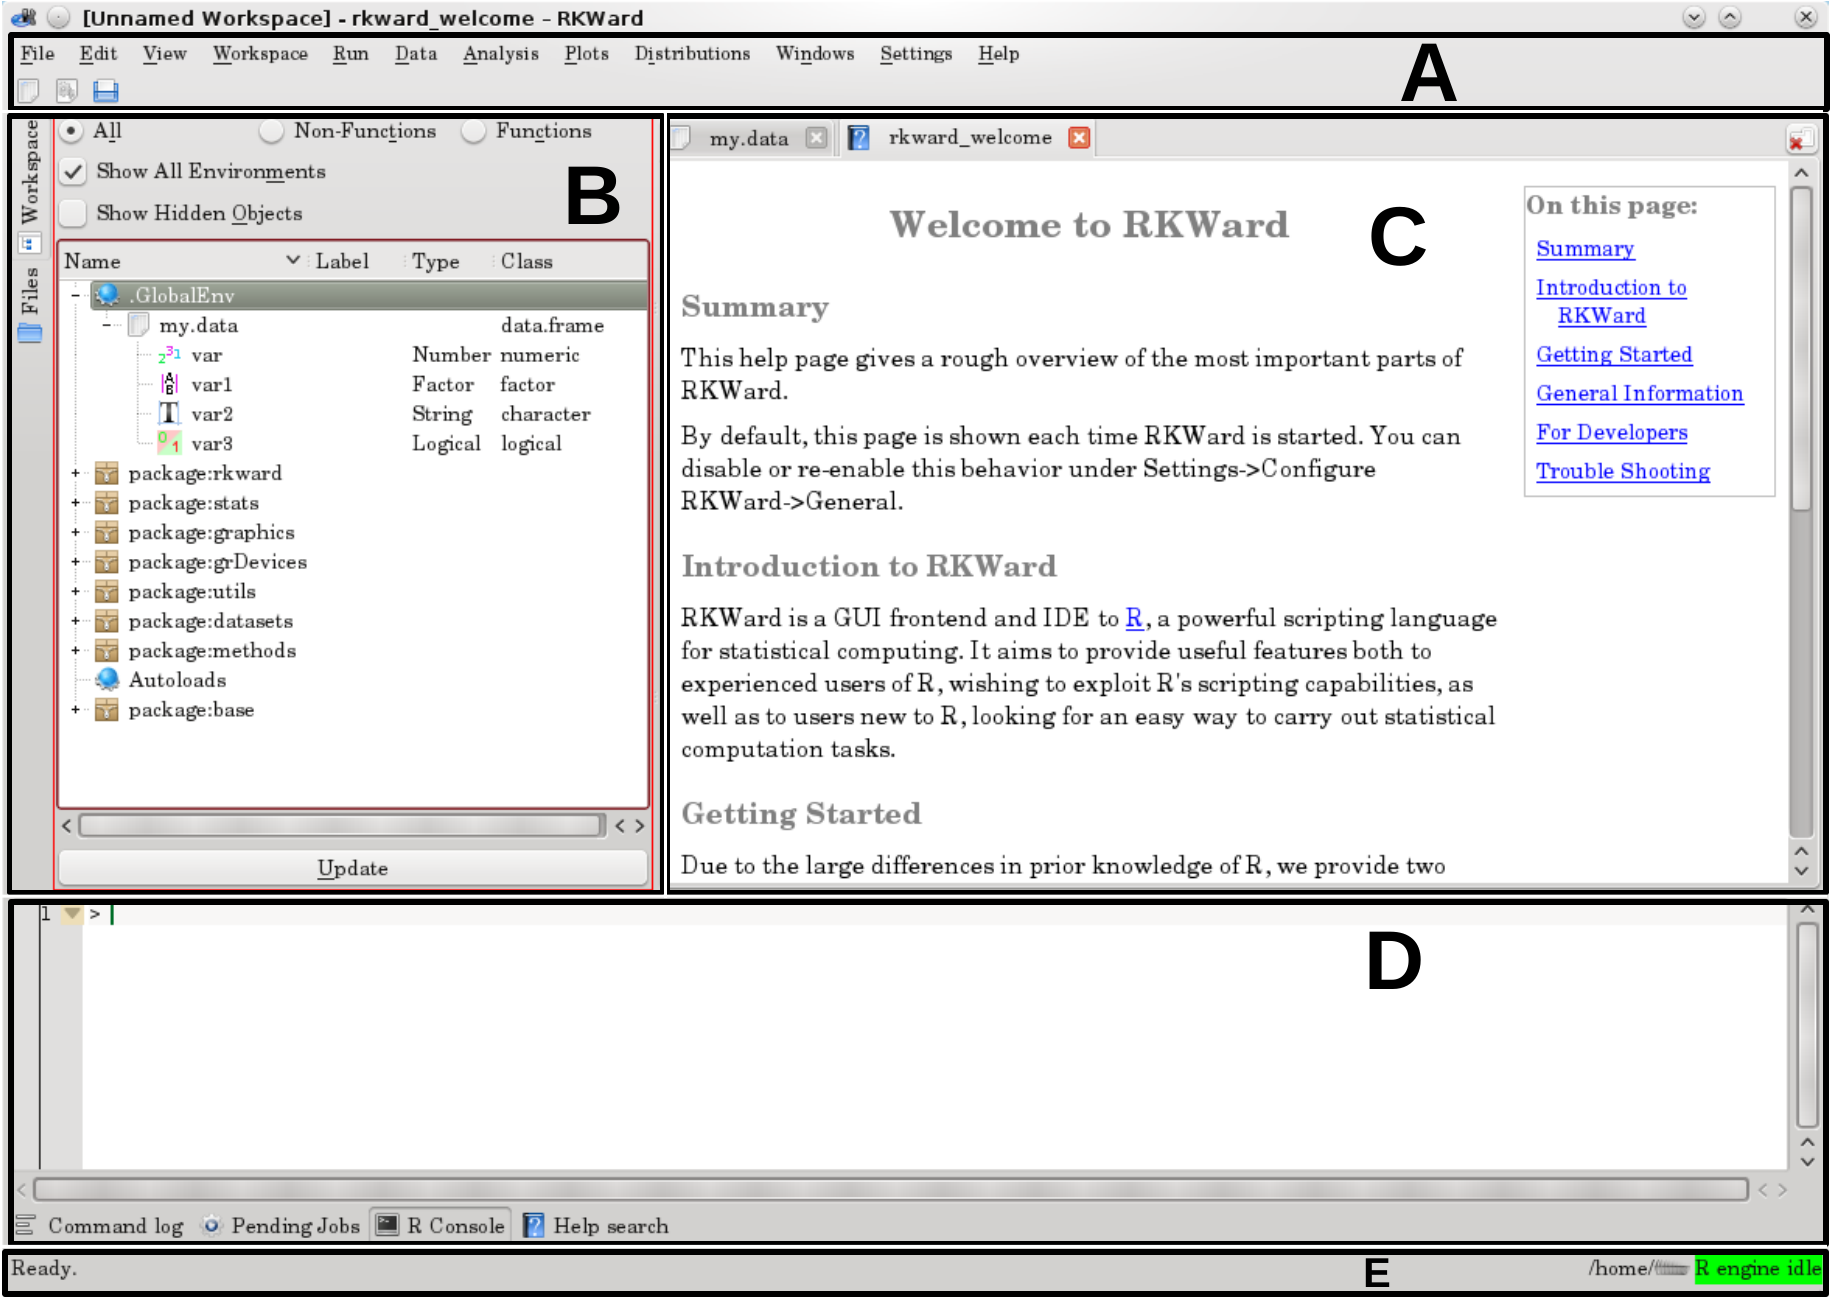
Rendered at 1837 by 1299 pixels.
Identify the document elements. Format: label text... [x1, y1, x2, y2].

picture [1434, 1255, 1823, 1291]
picture [2, 895, 1829, 1244]
text_box B [548, 141, 638, 250]
text_box C [1353, 183, 1443, 291]
text_box E [1348, 1248, 1434, 1299]
picture [1476, 38, 1824, 106]
picture [14, 905, 1823, 1241]
text_box D [1349, 906, 1440, 1015]
picture [12, 119, 660, 890]
text_box A [1384, 19, 1476, 110]
picture [14, 38, 1384, 106]
picture [8, 1255, 1348, 1291]
picture [2, 113, 7, 894]
picture [2, 1, 1829, 110]
picture [670, 119, 1823, 890]
text_box A [1384, 119, 1476, 127]
